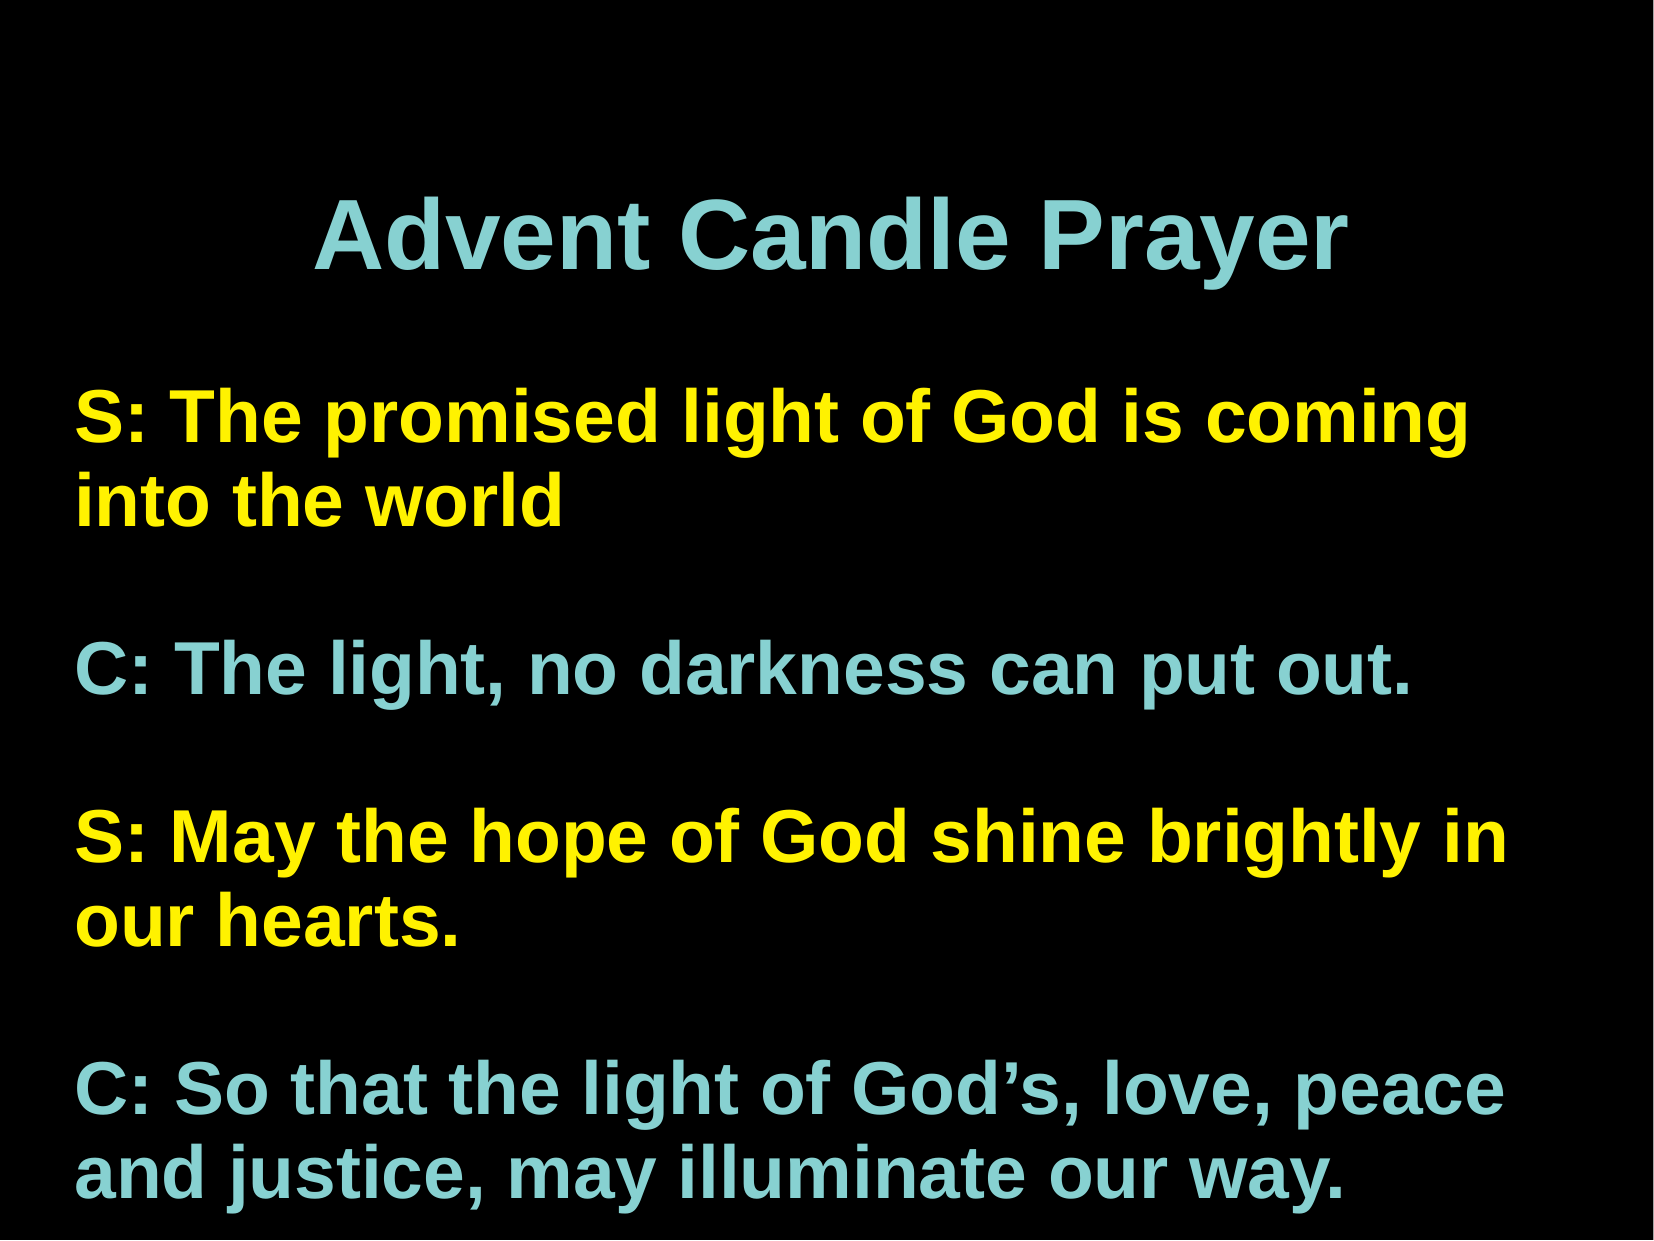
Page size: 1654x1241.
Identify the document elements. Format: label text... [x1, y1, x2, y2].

text_box Advent Candle Prayer S: The promised light of God is coming into the world C: The light, no darkness can put out. S: May the hope of God shine brightly in our hearts. C: So that the light of God’s, love, peace and justice, may illuminate our way. bbbbbbbbbbbbbbb [59, 59, 1603, 1241]
